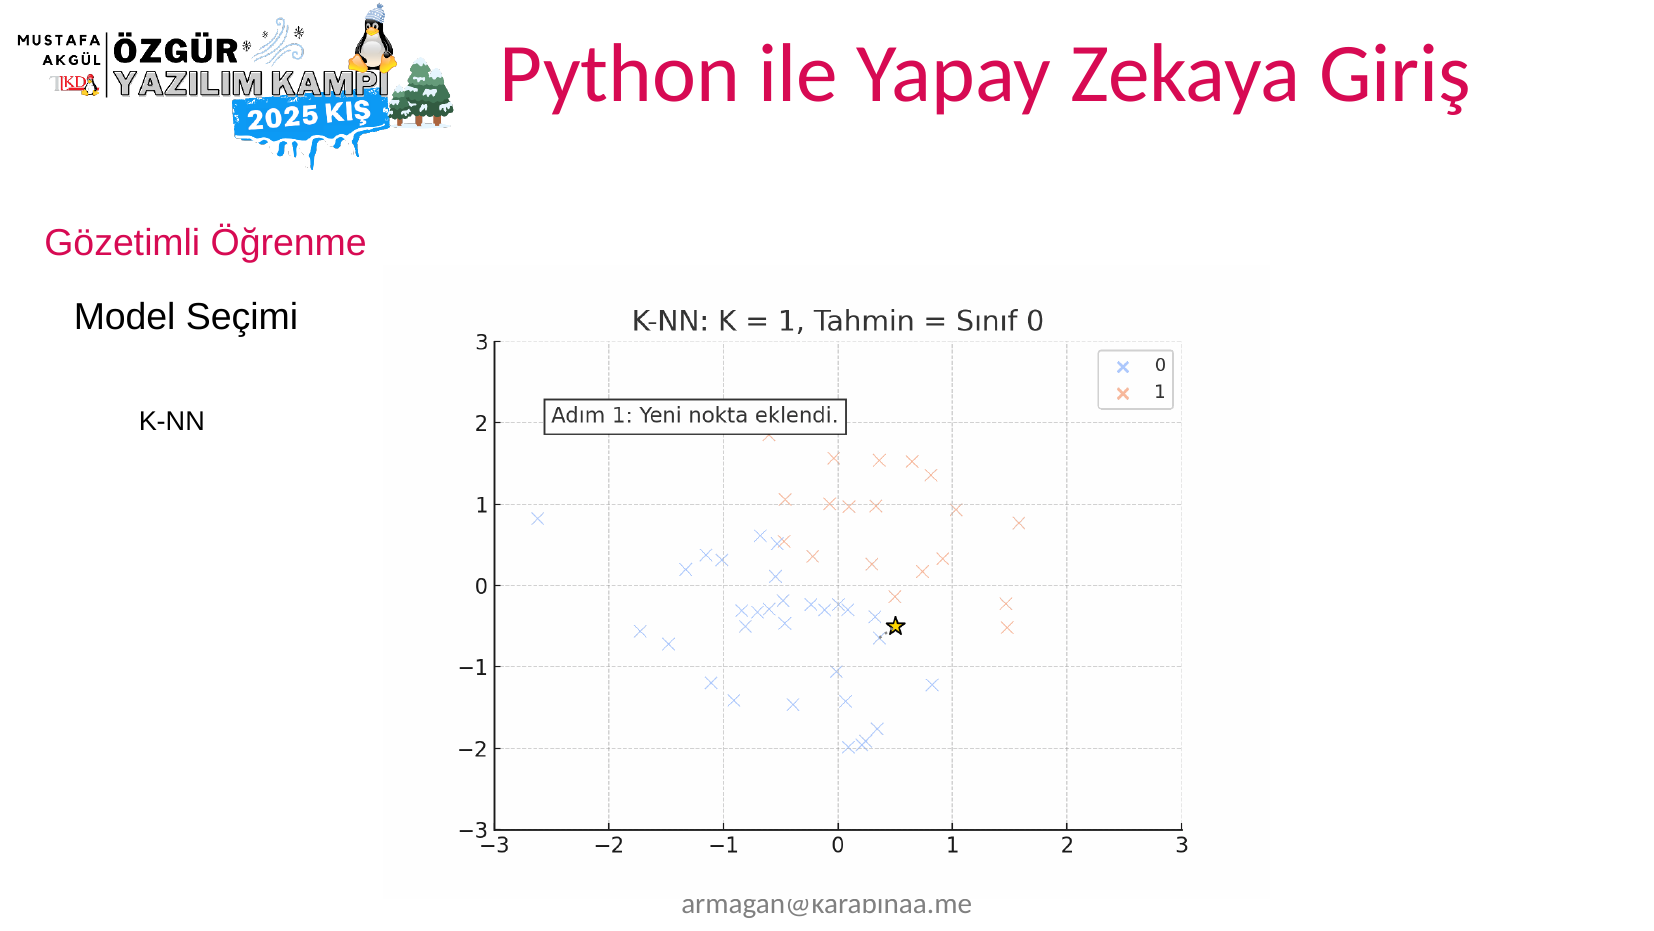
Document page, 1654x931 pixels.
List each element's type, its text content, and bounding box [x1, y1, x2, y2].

picture [0, 0, 463, 177]
text_box K-NN [88, 383, 383, 445]
text_box Gözetimli Öğrenme [29, 213, 854, 271]
picture [383, 265, 1270, 899]
text_box Python ile Yapay Zekaya Giriş [484, 10, 1654, 126]
text_box armagan@karabinaa.me [0, 877, 1654, 928]
text_box Model Seçimi [59, 288, 383, 355]
